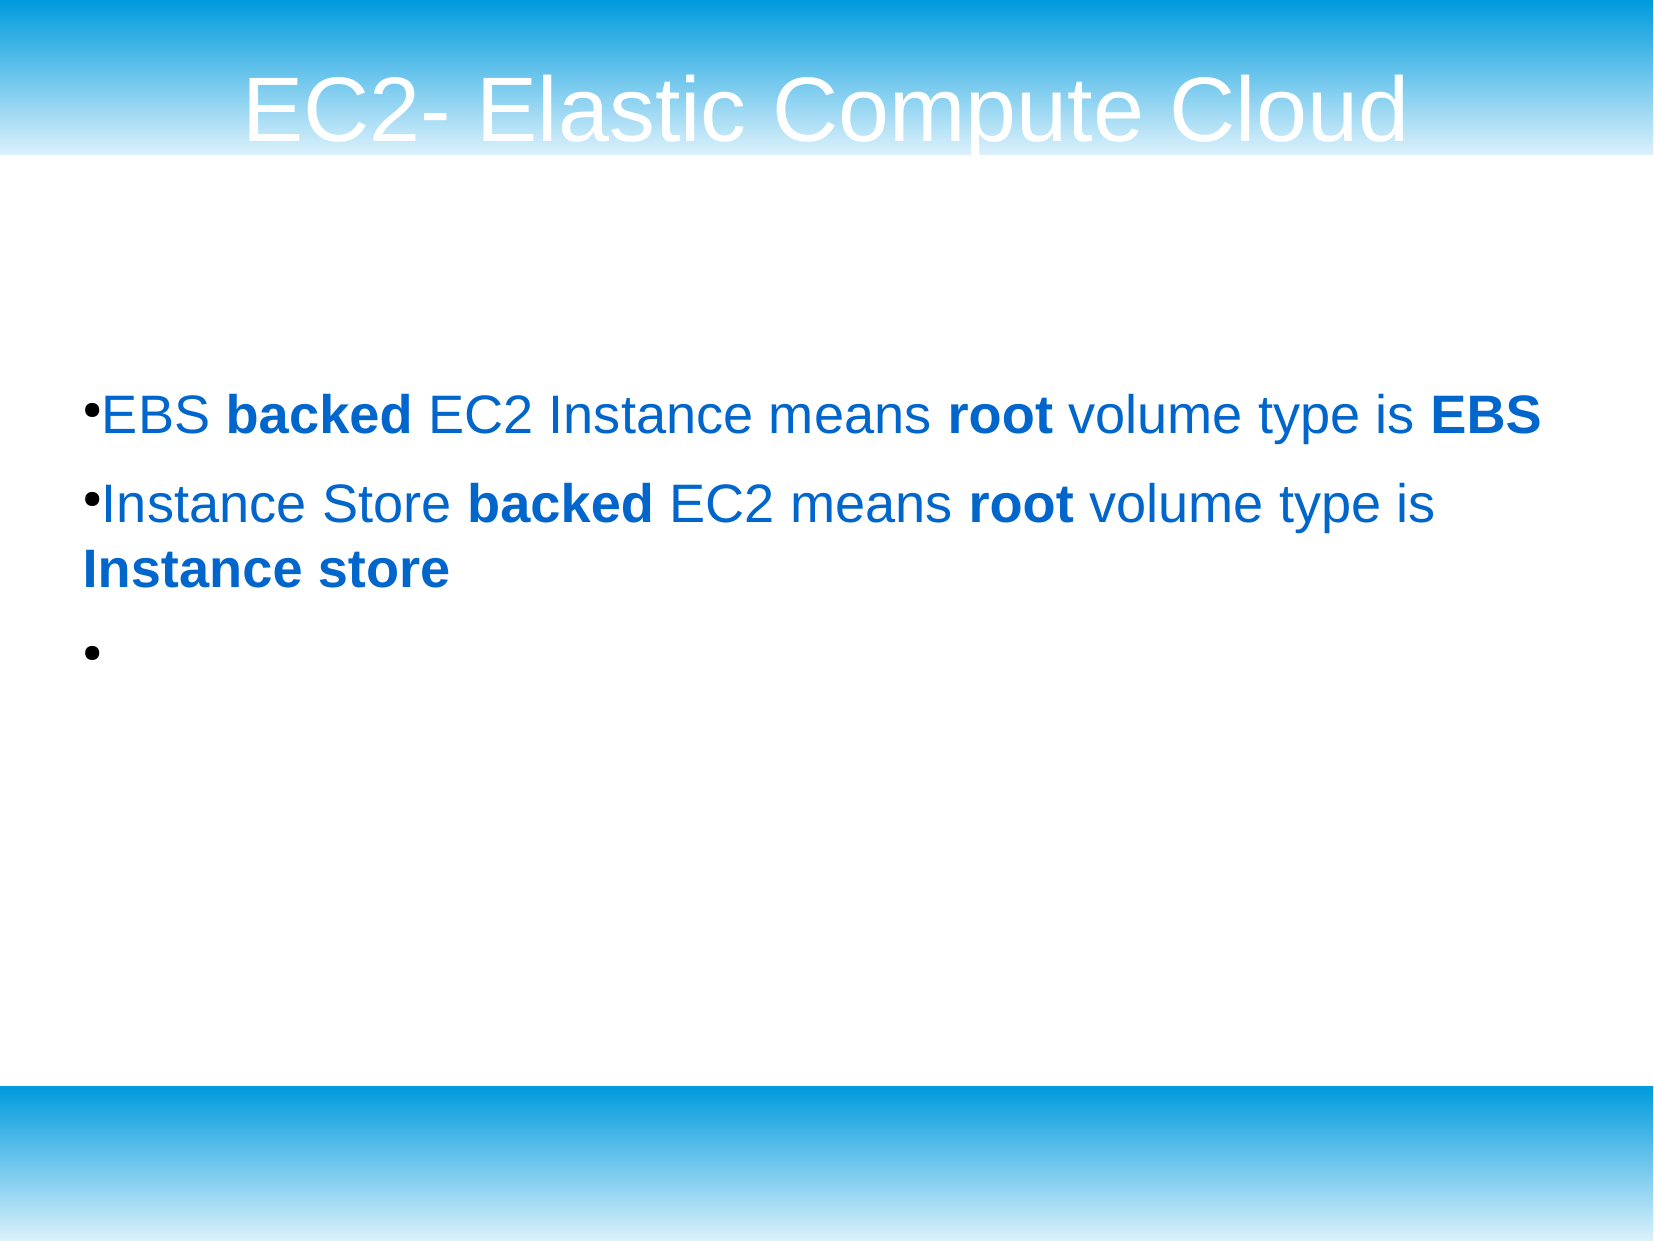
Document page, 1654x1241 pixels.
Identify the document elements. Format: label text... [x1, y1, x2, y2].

title EC2- Elastic Compute Cloud [82, 49, 1571, 155]
list EBS backed EC2 Instance means root volume type is EBS Instance Store backed EC2 means root volume type is Instance store [82, 290, 1571, 1010]
